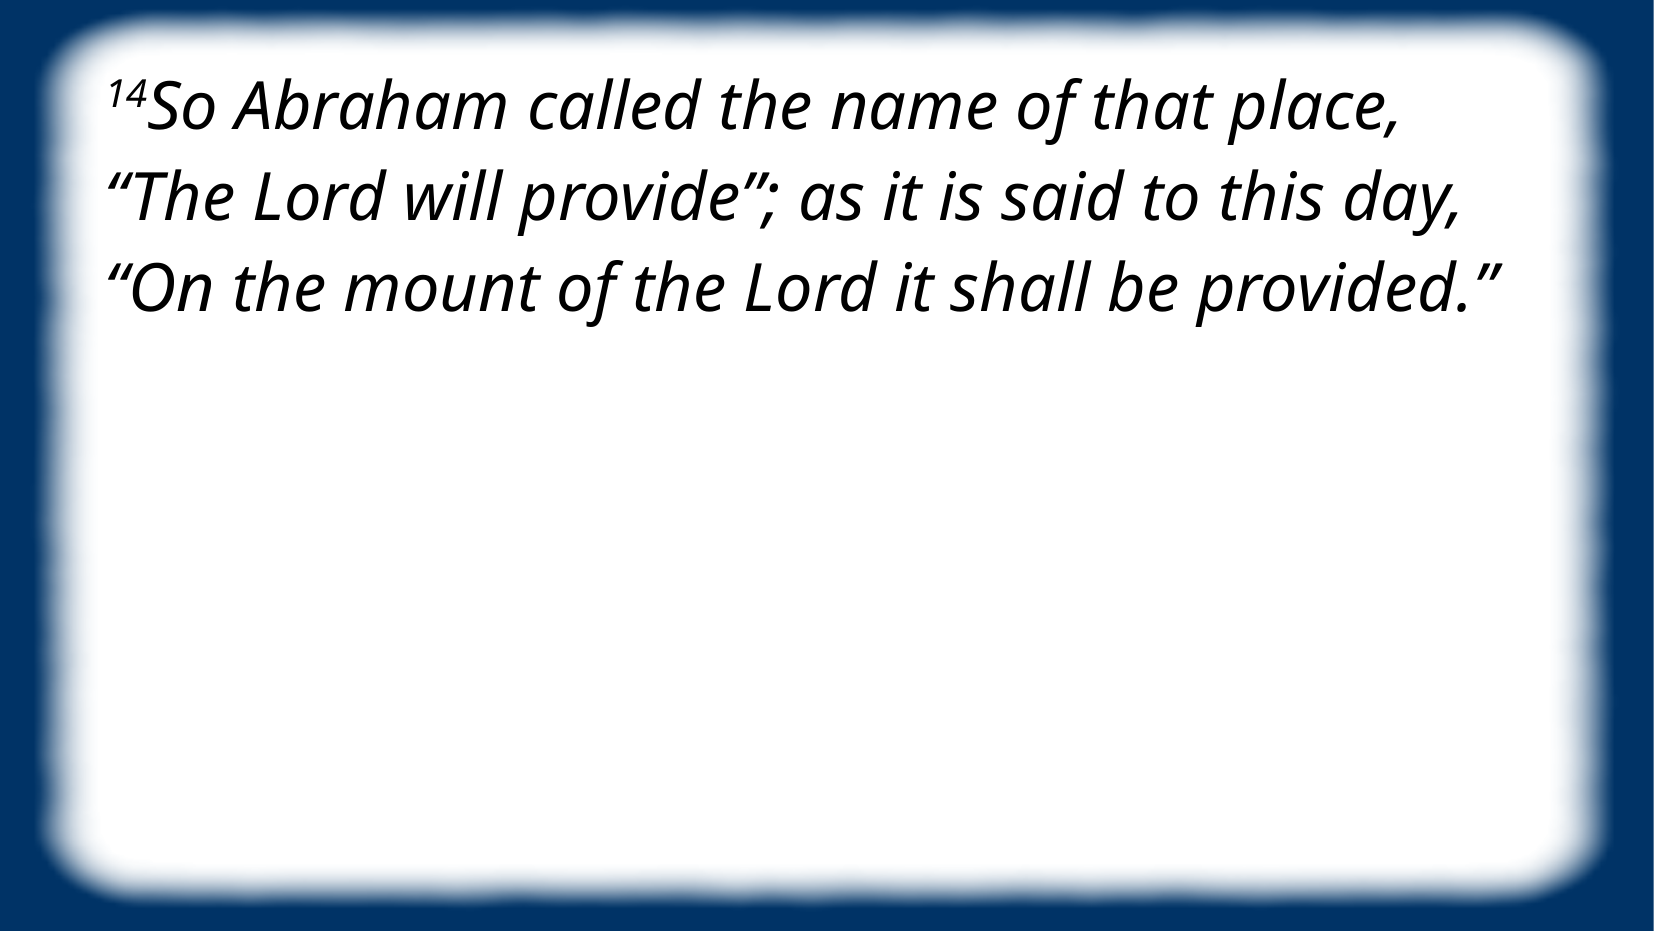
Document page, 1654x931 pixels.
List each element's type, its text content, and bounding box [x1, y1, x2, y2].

picture [0, 0, 1654, 931]
text_box 14So Abraham called the name of that place, “The Lord will provide”; as it is said to this day, “On the mount of the Lord it shall be provided.” [90, 51, 1561, 376]
